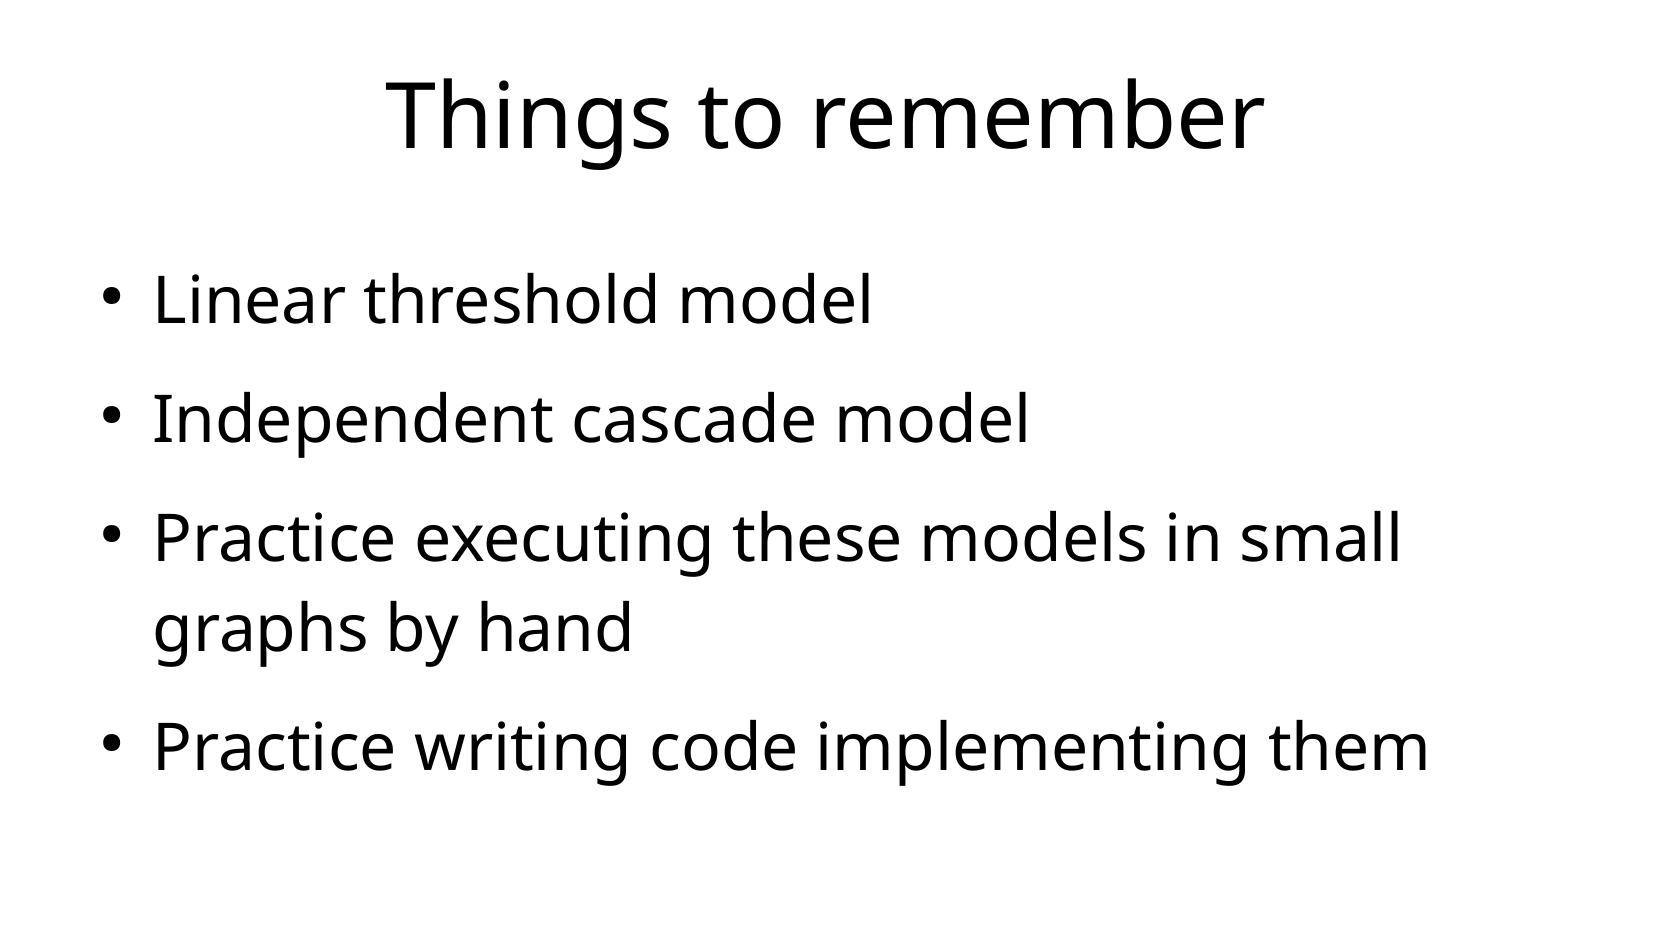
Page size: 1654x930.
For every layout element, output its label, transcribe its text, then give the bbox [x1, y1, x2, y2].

title Things to remember [82, 1, 1571, 225]
list Linear threshold model Independent cascade model Practice executing these models in small graphs by hand Practice writing code implementing them [82, 252, 1571, 793]
